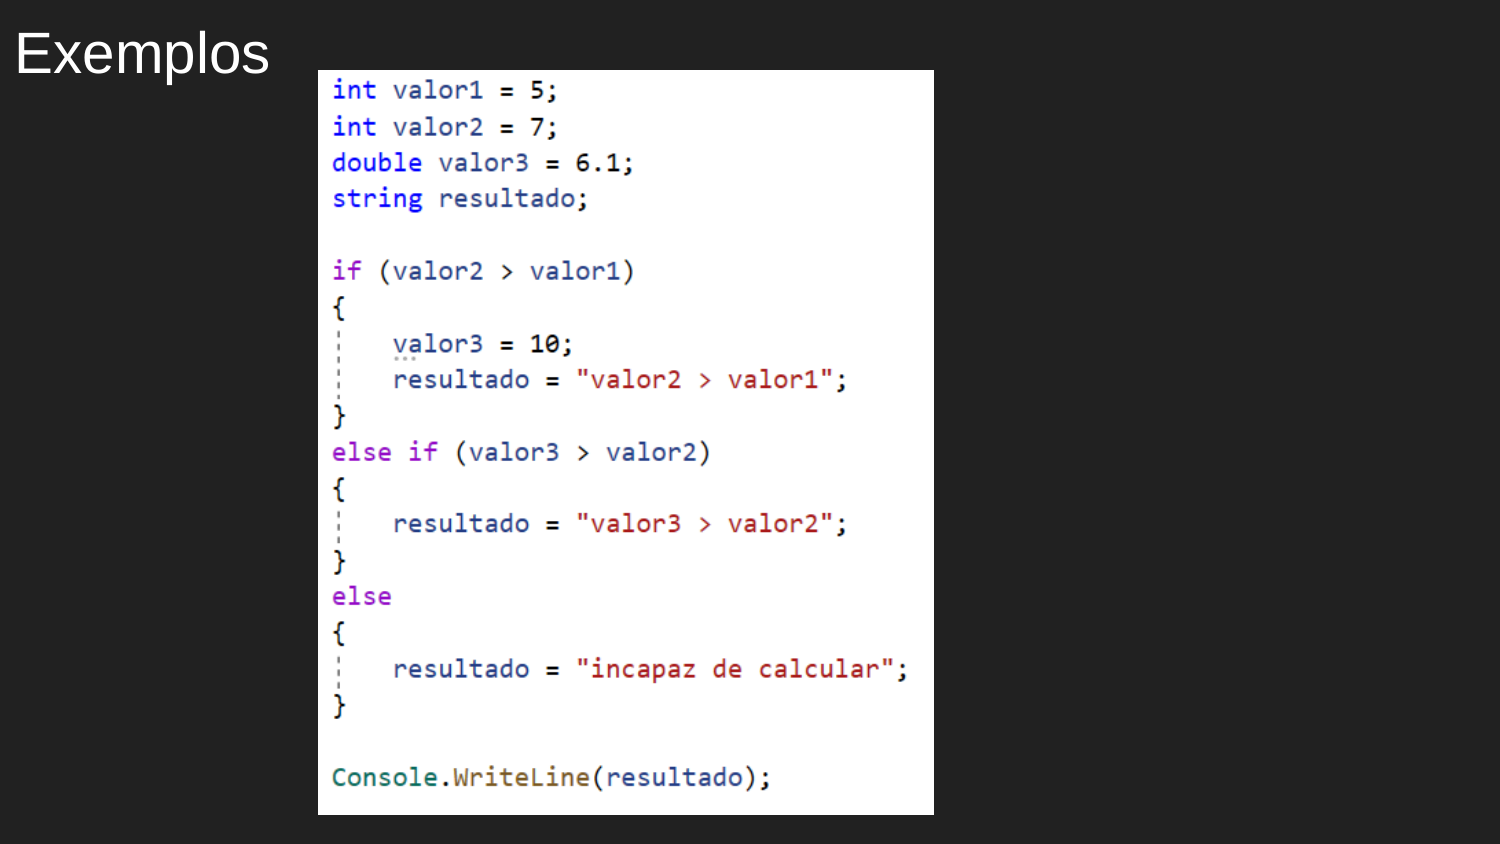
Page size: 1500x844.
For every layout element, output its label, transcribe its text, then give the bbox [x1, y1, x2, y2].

picture [318, 70, 934, 815]
text_box Exemplos [0, 0, 319, 95]
